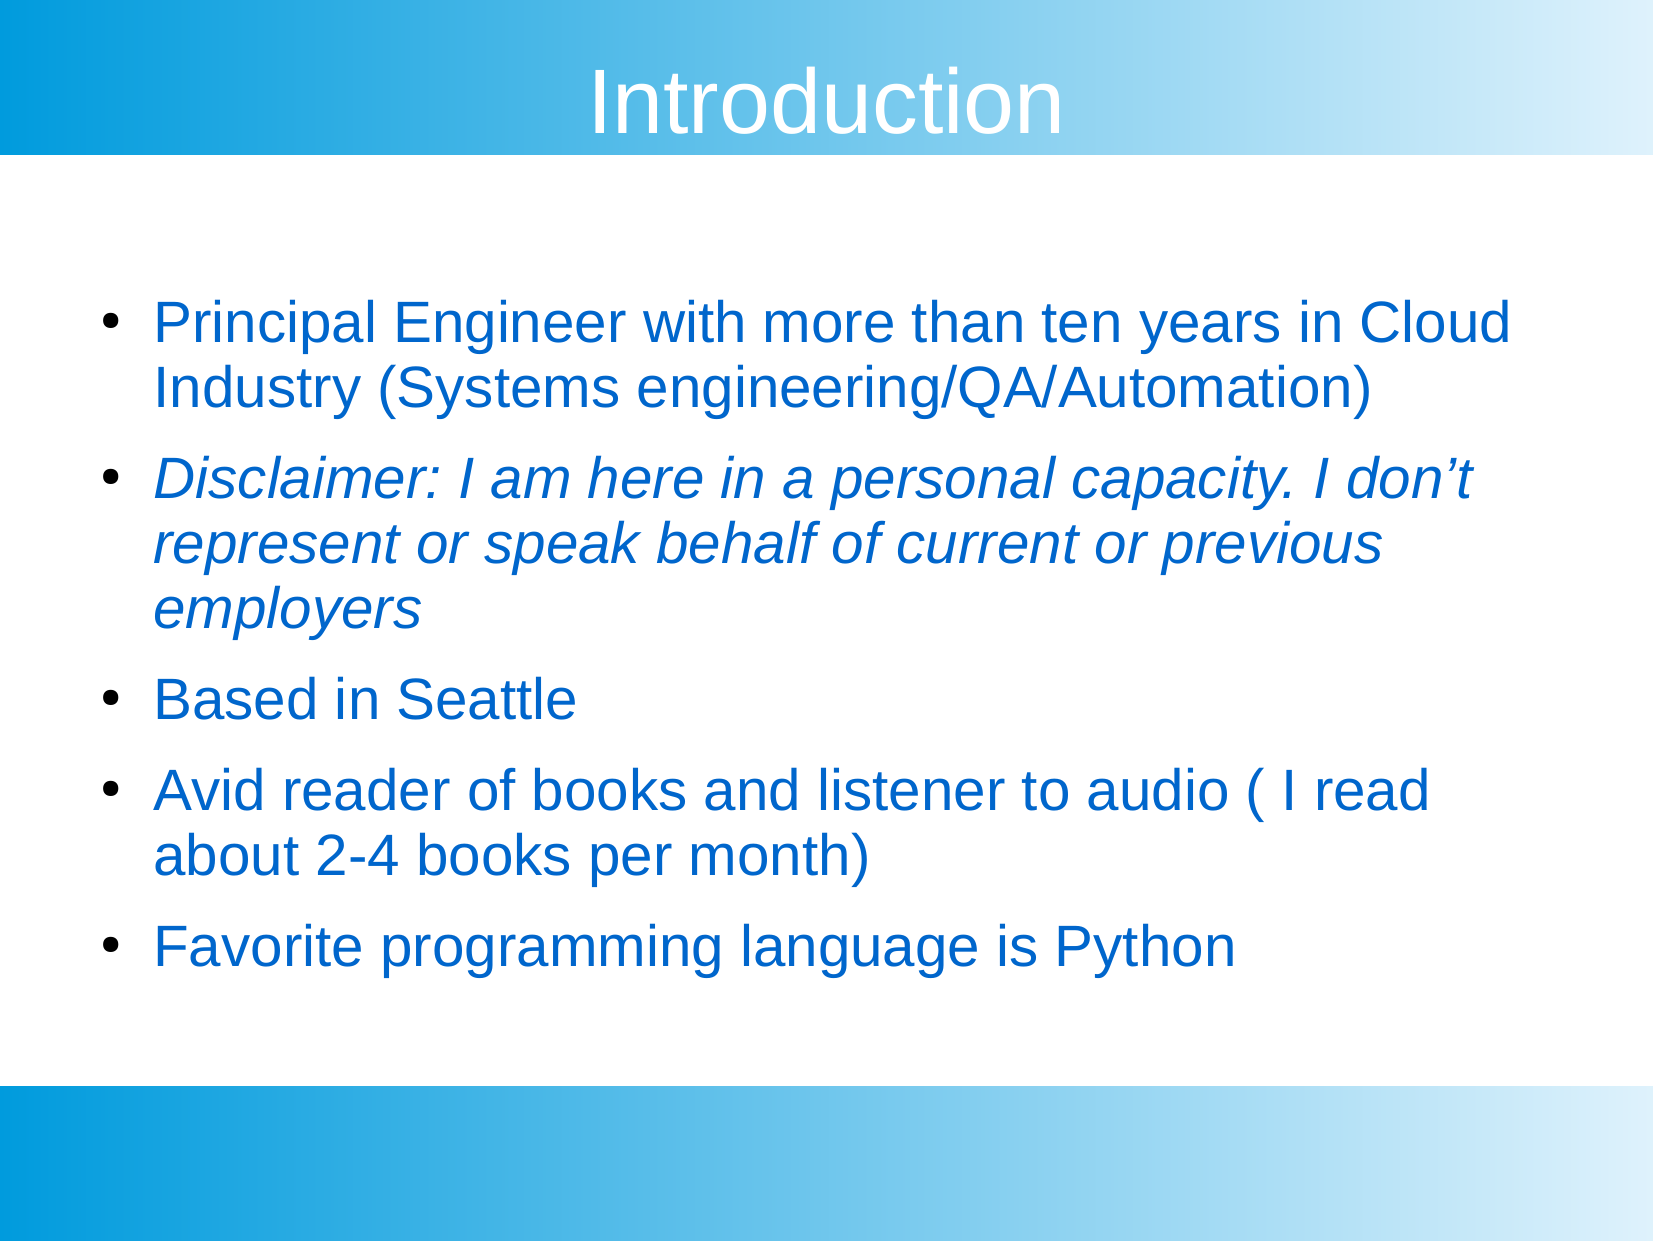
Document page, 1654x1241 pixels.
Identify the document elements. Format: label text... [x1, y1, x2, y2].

list Principal Engineer with more than ten years in Cloud Industry (Systems engineering/QA/Automation) Disclaimer: I am here in a personal capacity. I don’t represent or speak behalf of current or previous employers Based in Seattle Avid reader of books and listener to audio ( I read about 2-4 books per month) Favorite programming language is Python [82, 290, 1571, 1010]
title Introduction [82, 49, 1571, 155]
